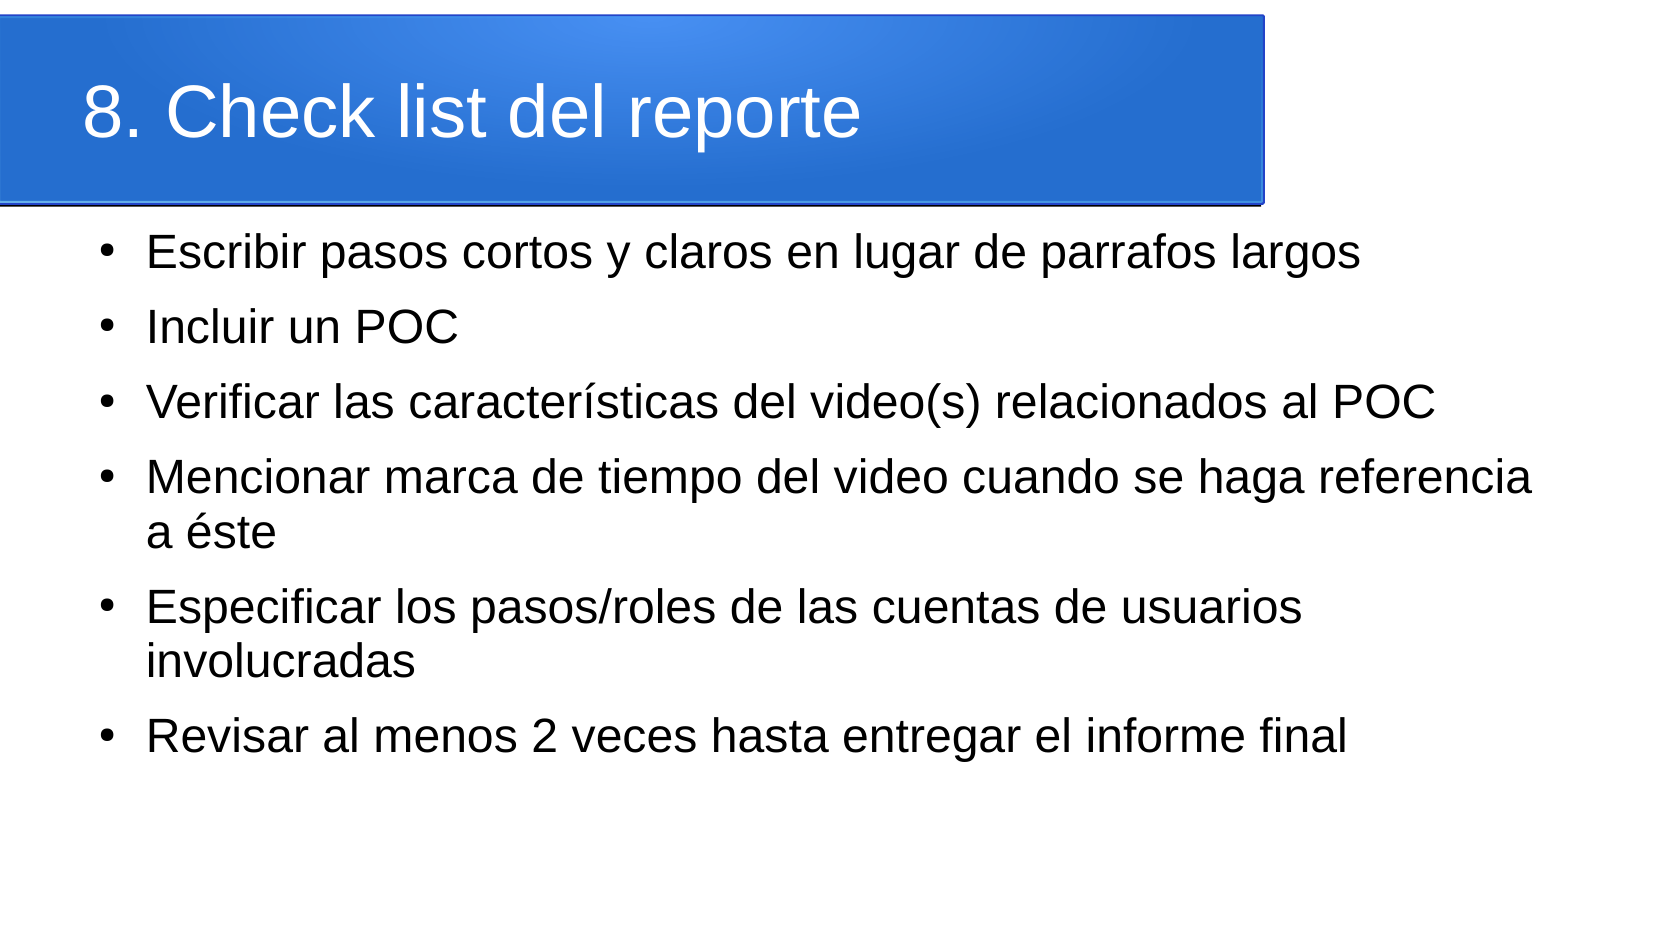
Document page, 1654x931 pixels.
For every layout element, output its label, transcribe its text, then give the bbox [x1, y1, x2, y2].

title 8. Check list del reporte [82, 35, 1235, 189]
list Escribir pasos cortos y claros en lugar de parrafos largos Incluir un POC Verificar las características del video(s) relacionados al POC Mencionar marca de tiempo del video cuando se haga referencia a éste Especificar los pasos/roles de las cuentas de usuarios involucradas Revisar al menos 2 veces hasta entregar el informe final [82, 224, 1571, 764]
